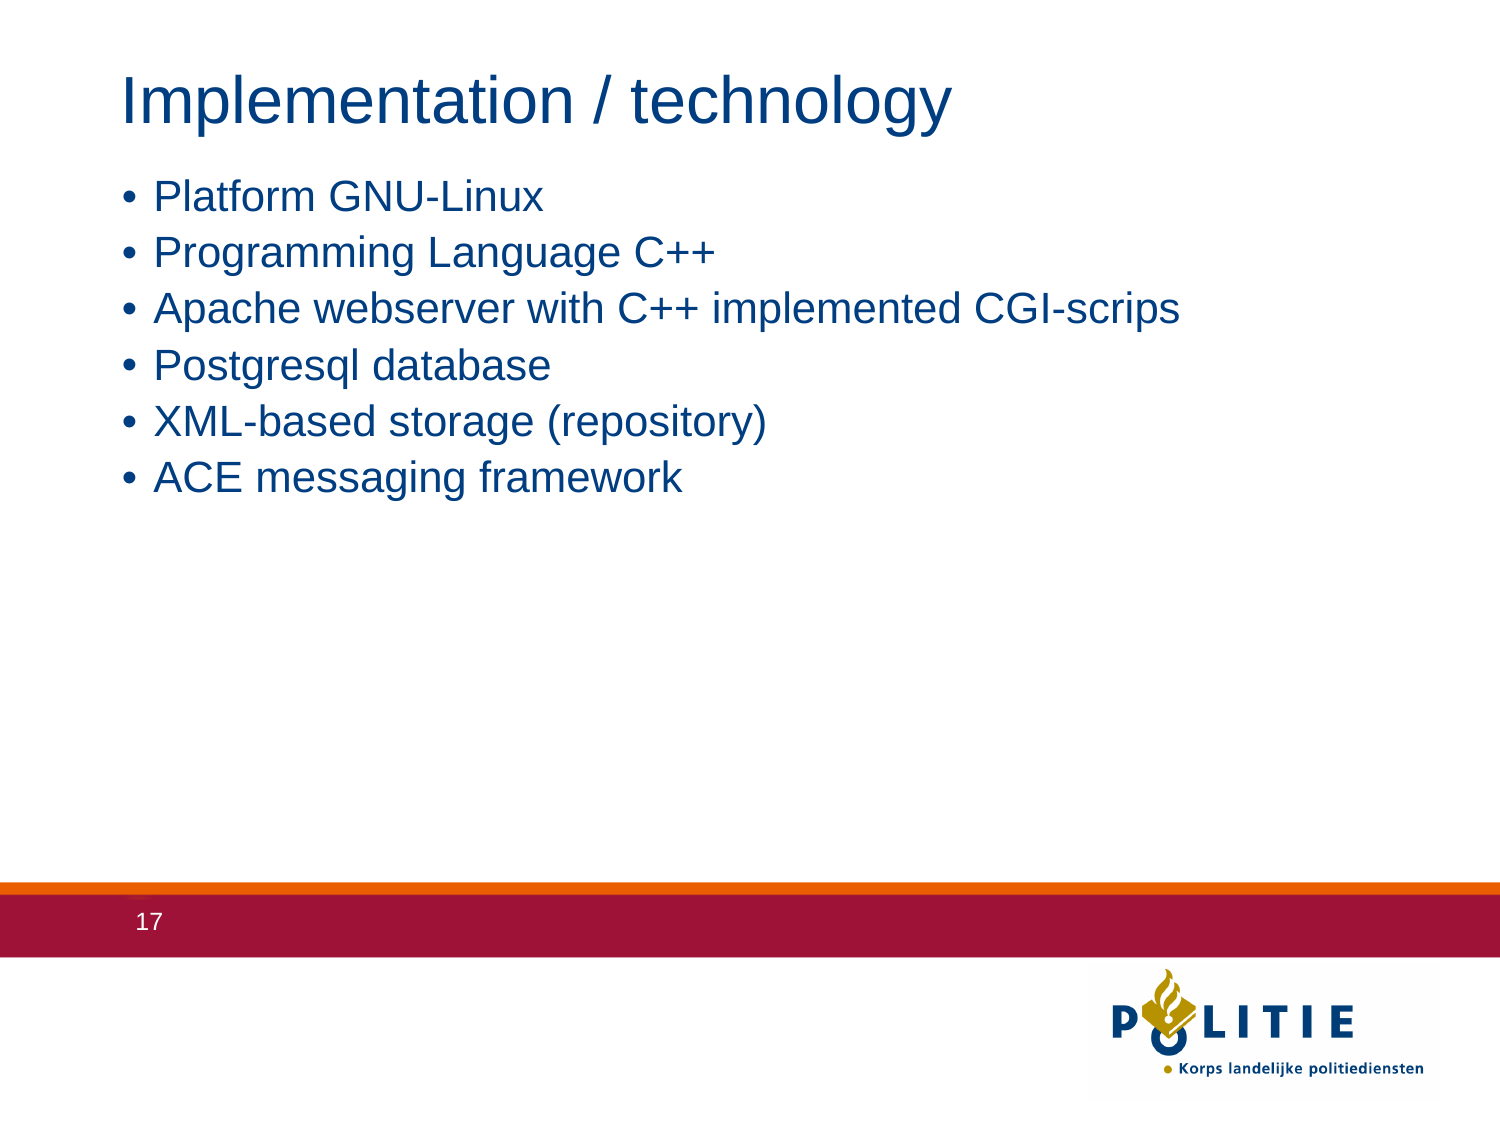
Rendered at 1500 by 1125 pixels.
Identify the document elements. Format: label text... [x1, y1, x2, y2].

list Platform GNU-Linux Programming Language C++ Apache webserver with C++ implemented CGI-scrips Postgresql database XML-based storage (repository) ACE messaging framework [121, 174, 1351, 851]
title Implementation / technology [120, 46, 1346, 160]
picture [0, 0, 1500, 1125]
